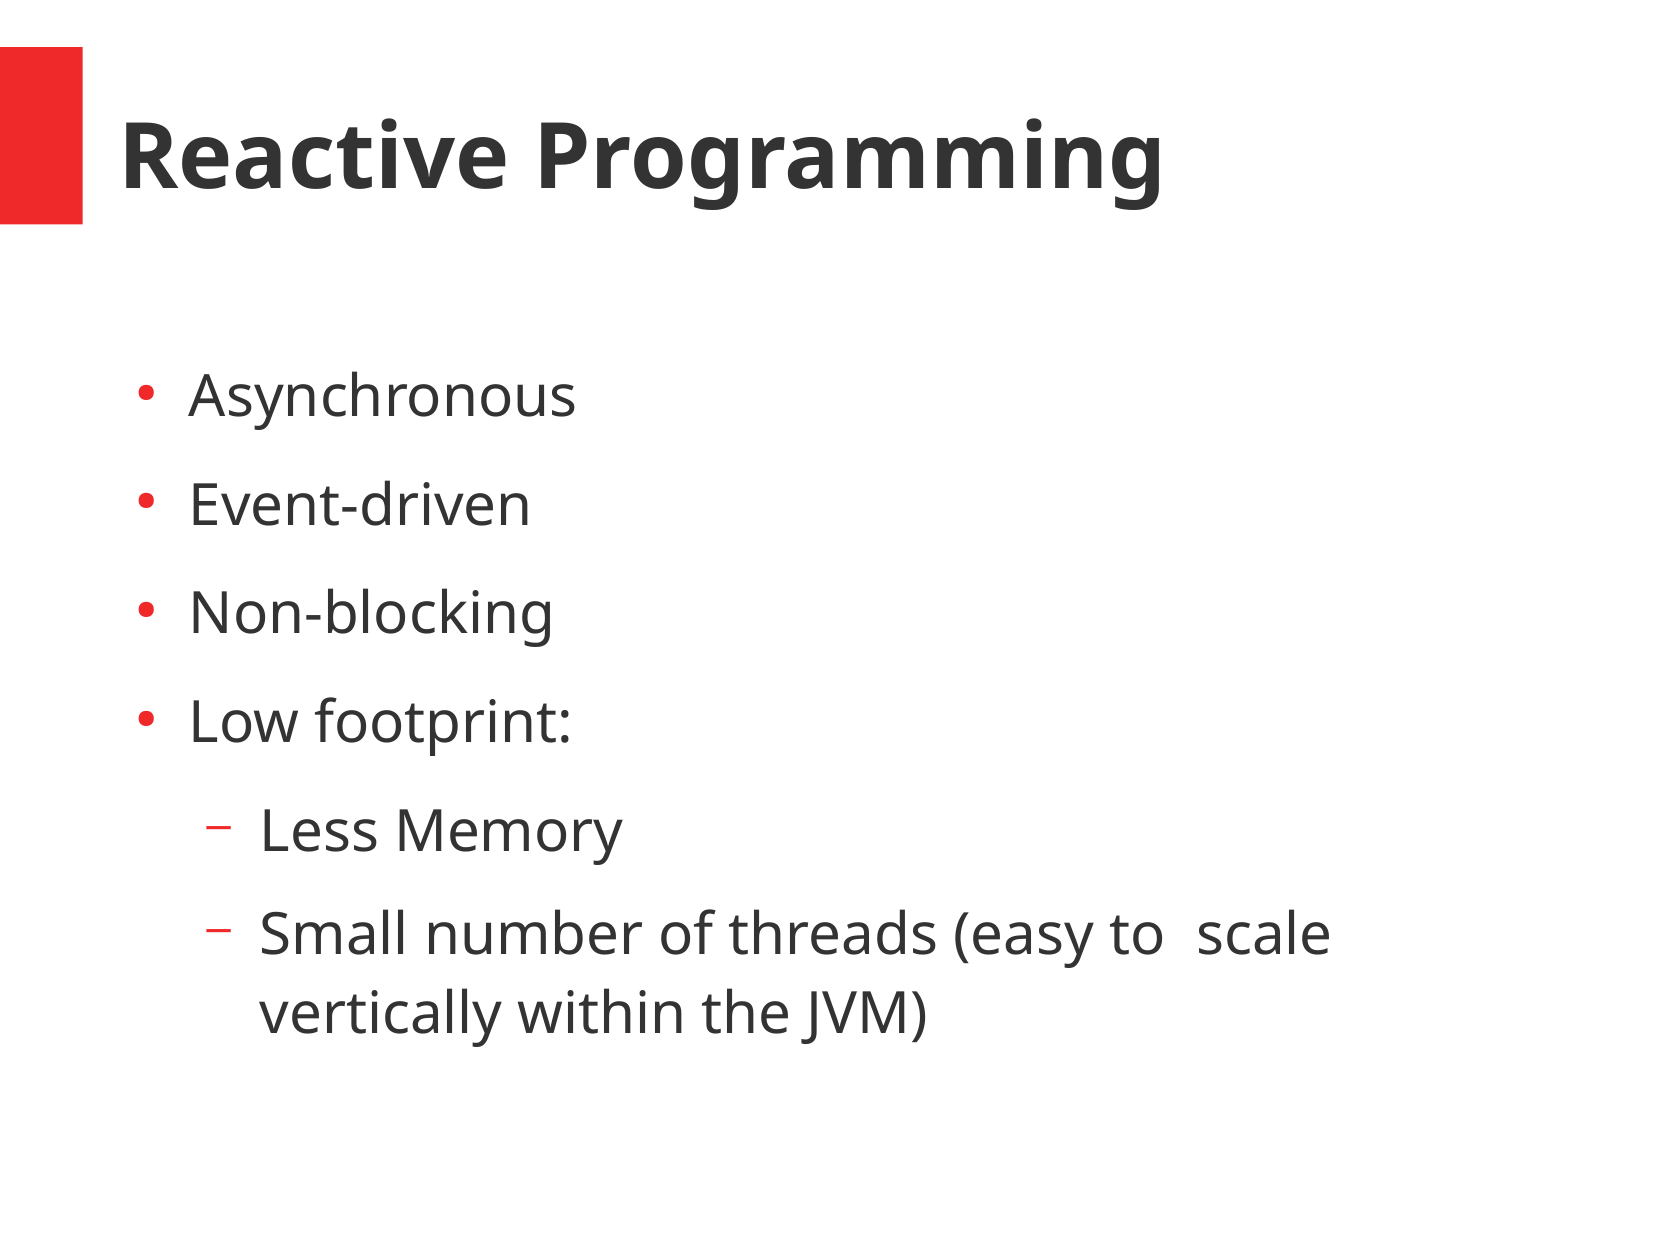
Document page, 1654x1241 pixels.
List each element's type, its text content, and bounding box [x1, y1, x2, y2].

title Reactive Programming [118, 49, 1571, 257]
list Asynchronous Event-driven Non-blocking Low footprint: Less Memory Small number of threads (easy to scale vertically within the JVM) [118, 354, 1536, 1074]
